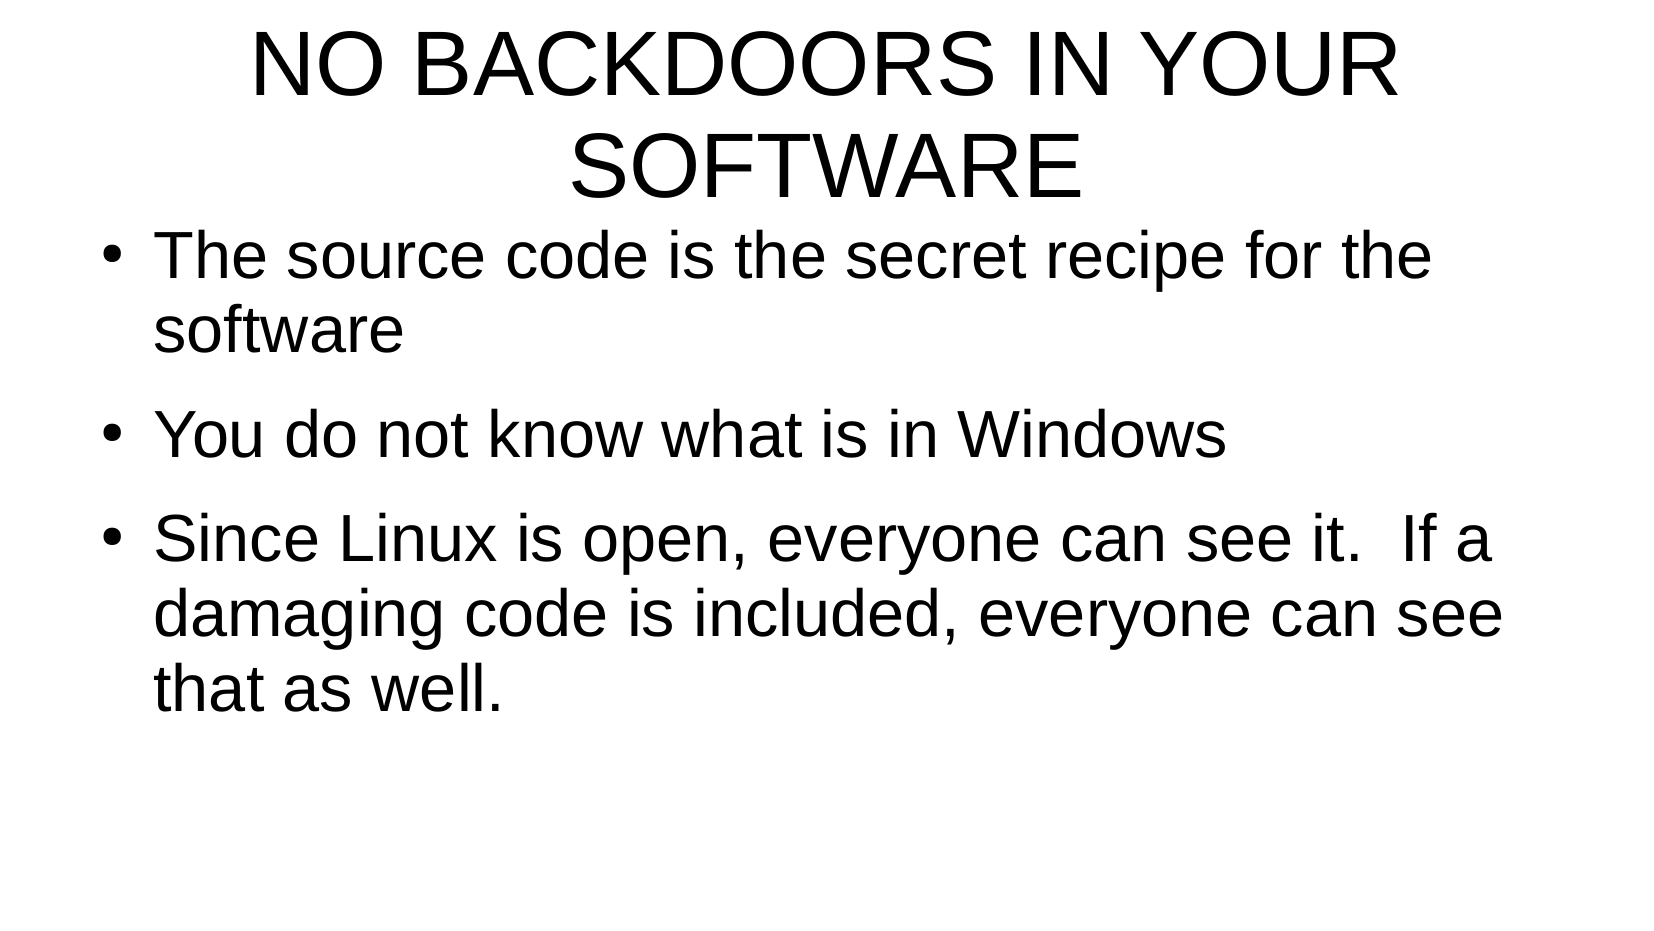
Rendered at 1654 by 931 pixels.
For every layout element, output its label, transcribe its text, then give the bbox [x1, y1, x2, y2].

title NO BACKDOORS IN YOUR SOFTWARE [82, 12, 1571, 217]
list The source code is the secret recipe for the software You do not know what is in Windows Since Linux is open, everyone can see it. If a damaging code is included, everyone can see that as well. [82, 217, 1571, 758]
